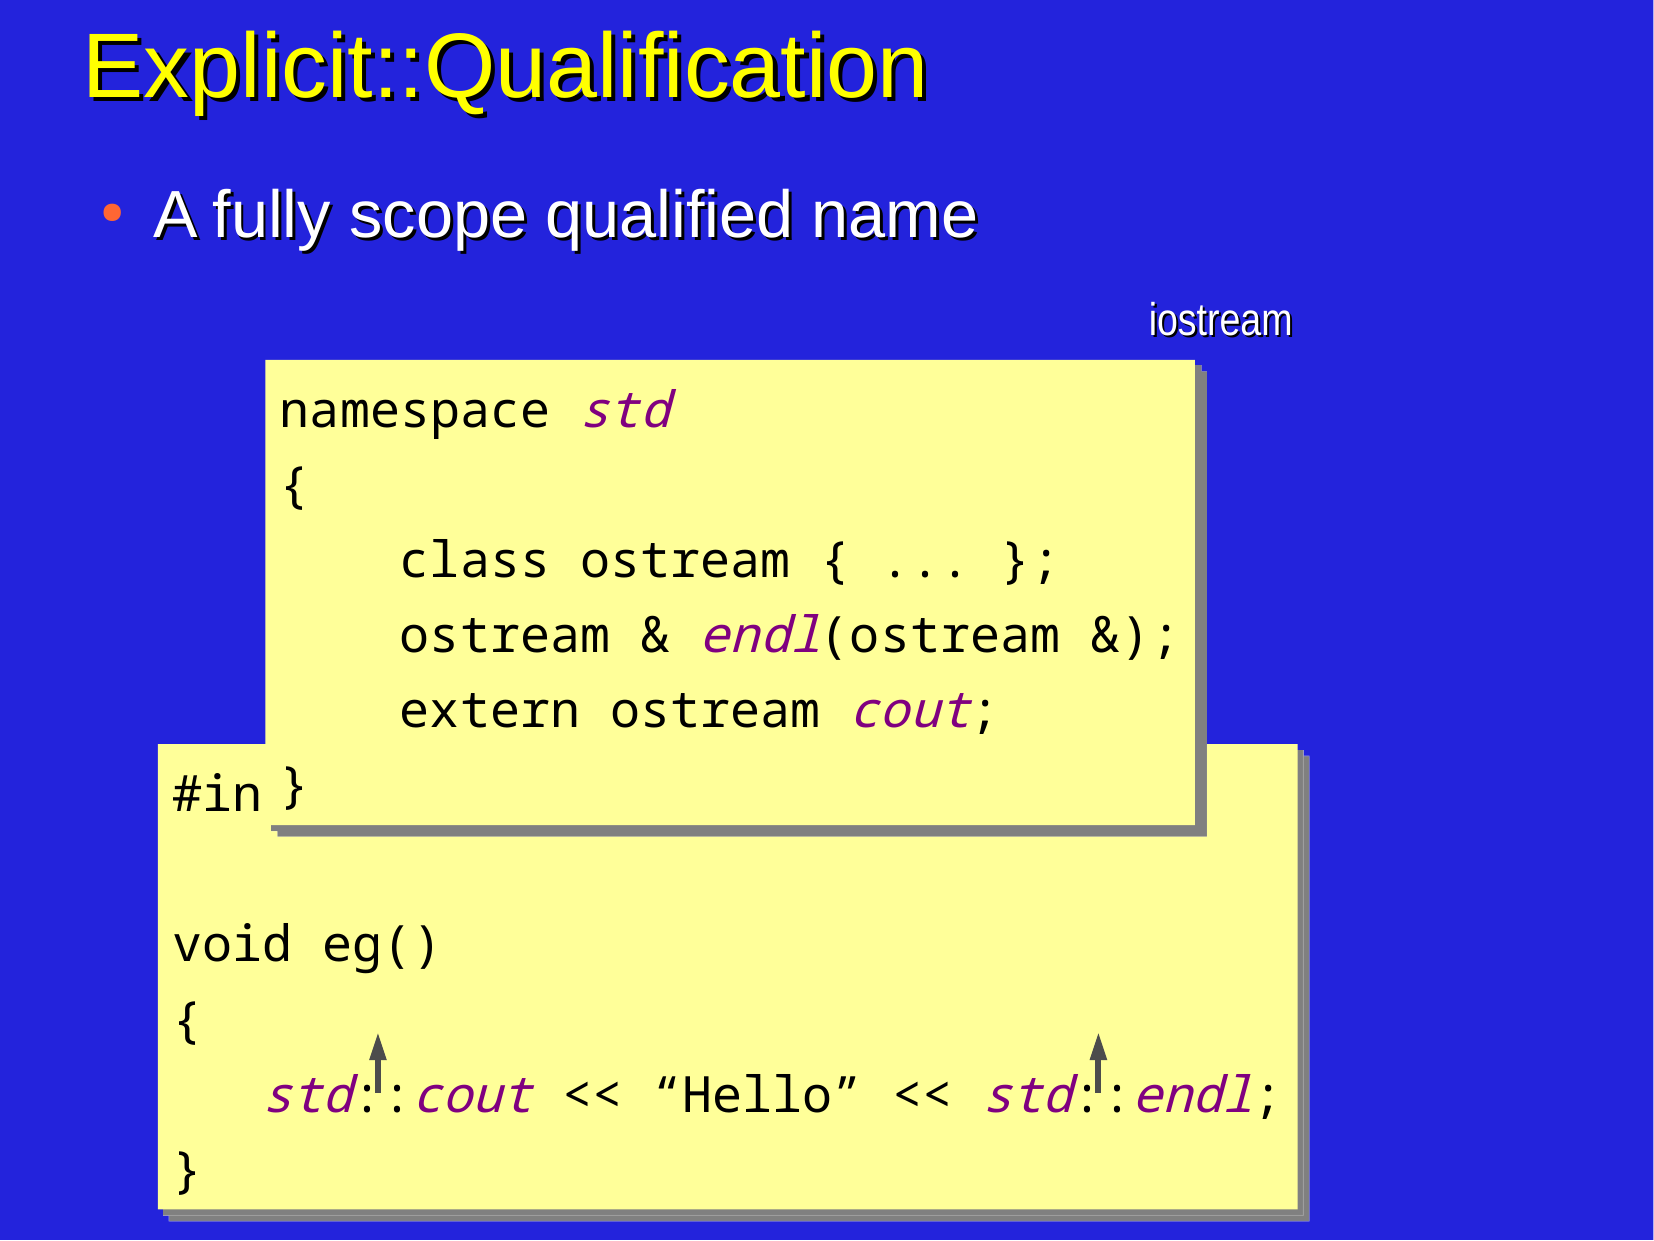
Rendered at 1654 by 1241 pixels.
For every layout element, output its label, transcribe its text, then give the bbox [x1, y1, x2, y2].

text_box iostream [1134, 281, 1373, 353]
list A fully scope qualified name [82, 177, 1571, 1182]
text_box #include <iostream> void eg() { std::cout << “Hello” << std::endl; } [157, 744, 1298, 1210]
title Explicit::Qualification [82, 2, 1571, 130]
text_box namespace std { class ostream { ... }; ostream & endl(ostream &); extern ostream cout; } [265, 359, 1195, 826]
